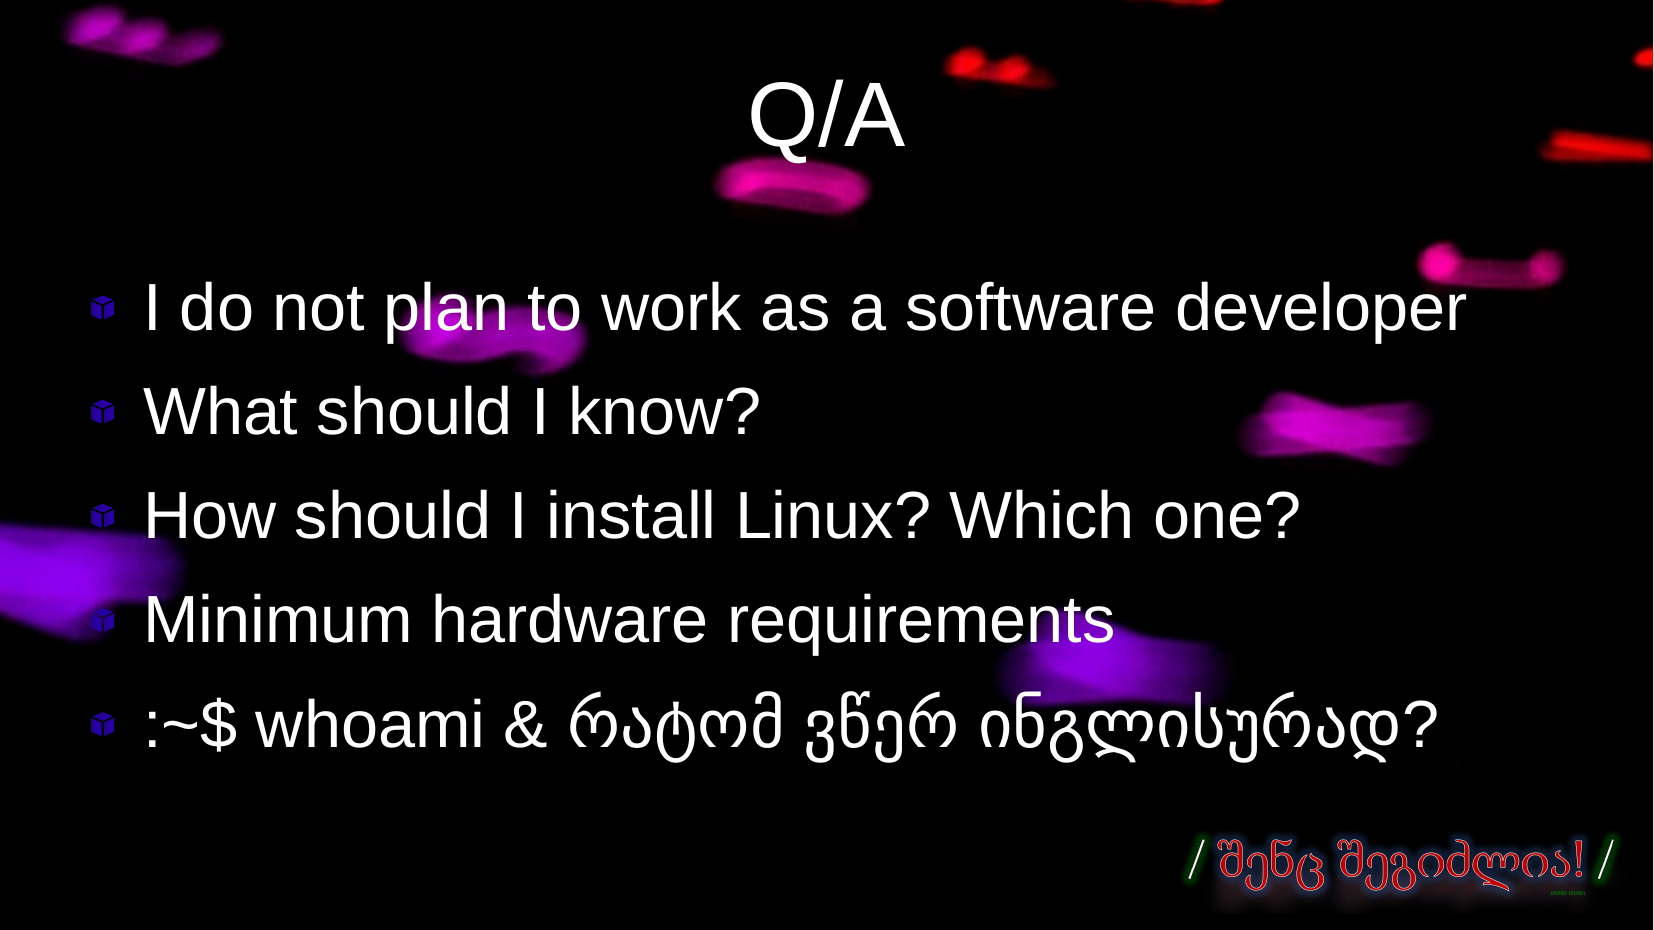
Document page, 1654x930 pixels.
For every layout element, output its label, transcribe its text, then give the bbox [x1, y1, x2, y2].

list I do not plan to work as a software developer What should I know? How should I install Linux? Which one? Minimum hardware requirements :~$ whoami & რატომ ვწერ ინგლისურად? [72, 269, 1561, 810]
title Q/A [82, 37, 1571, 193]
picture [0, 0, 1654, 930]
